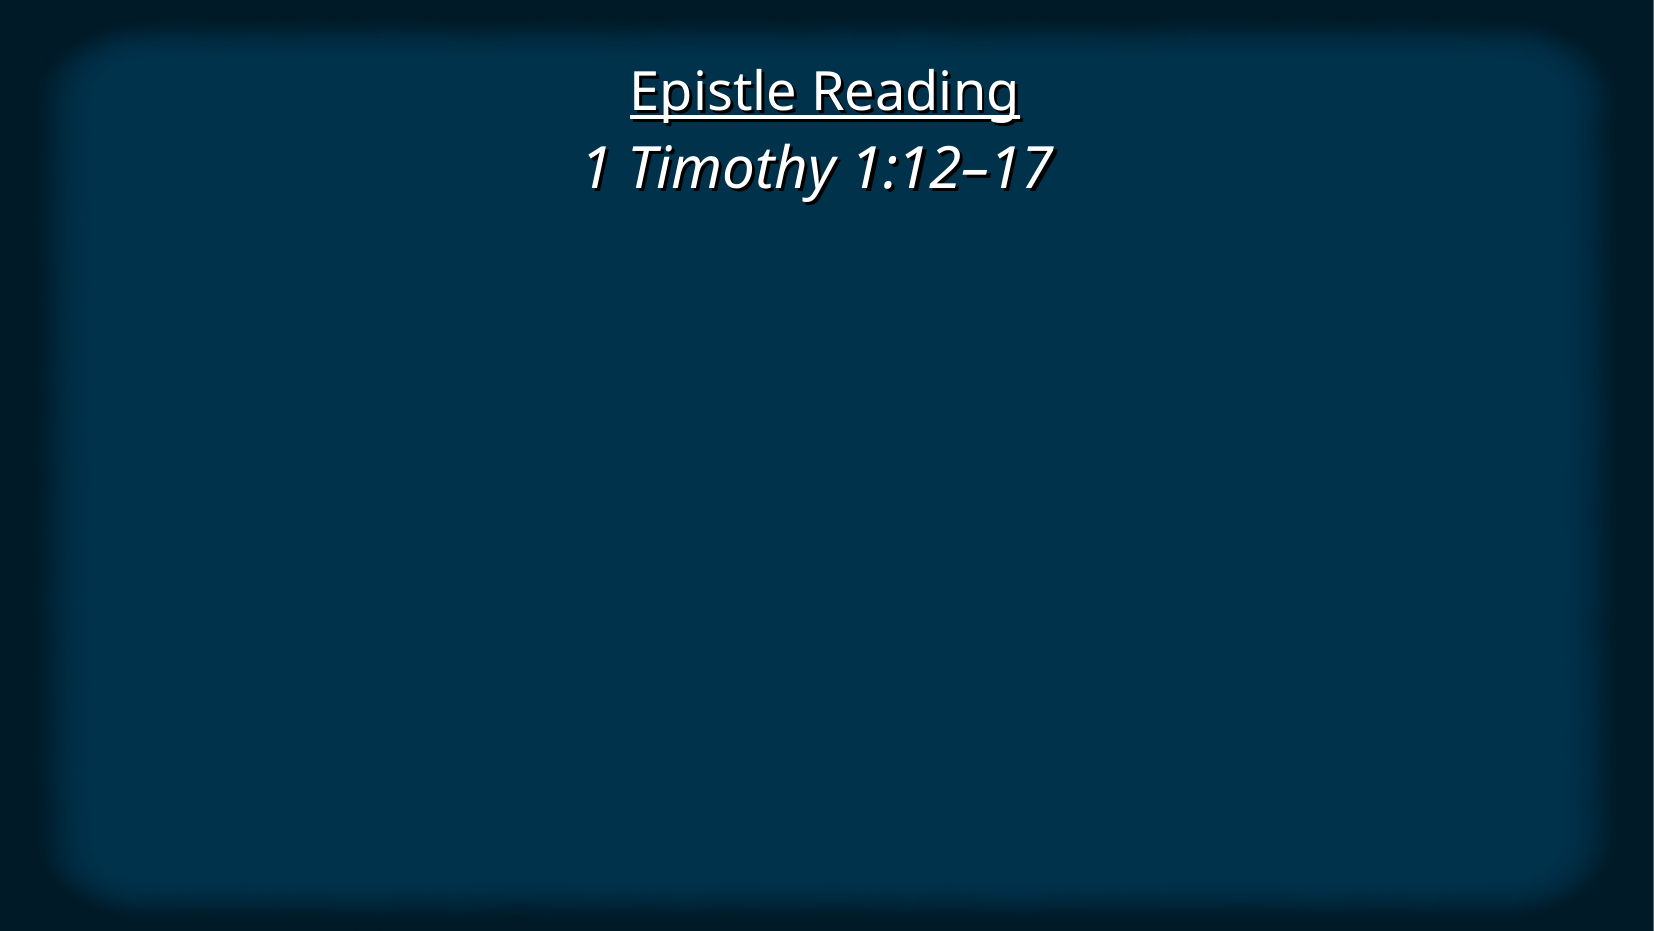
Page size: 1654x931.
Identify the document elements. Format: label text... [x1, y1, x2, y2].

picture [0, 0, 1654, 931]
text_box Epistle Reading 1 Timothy 1:12–17 [90, 45, 1561, 209]
